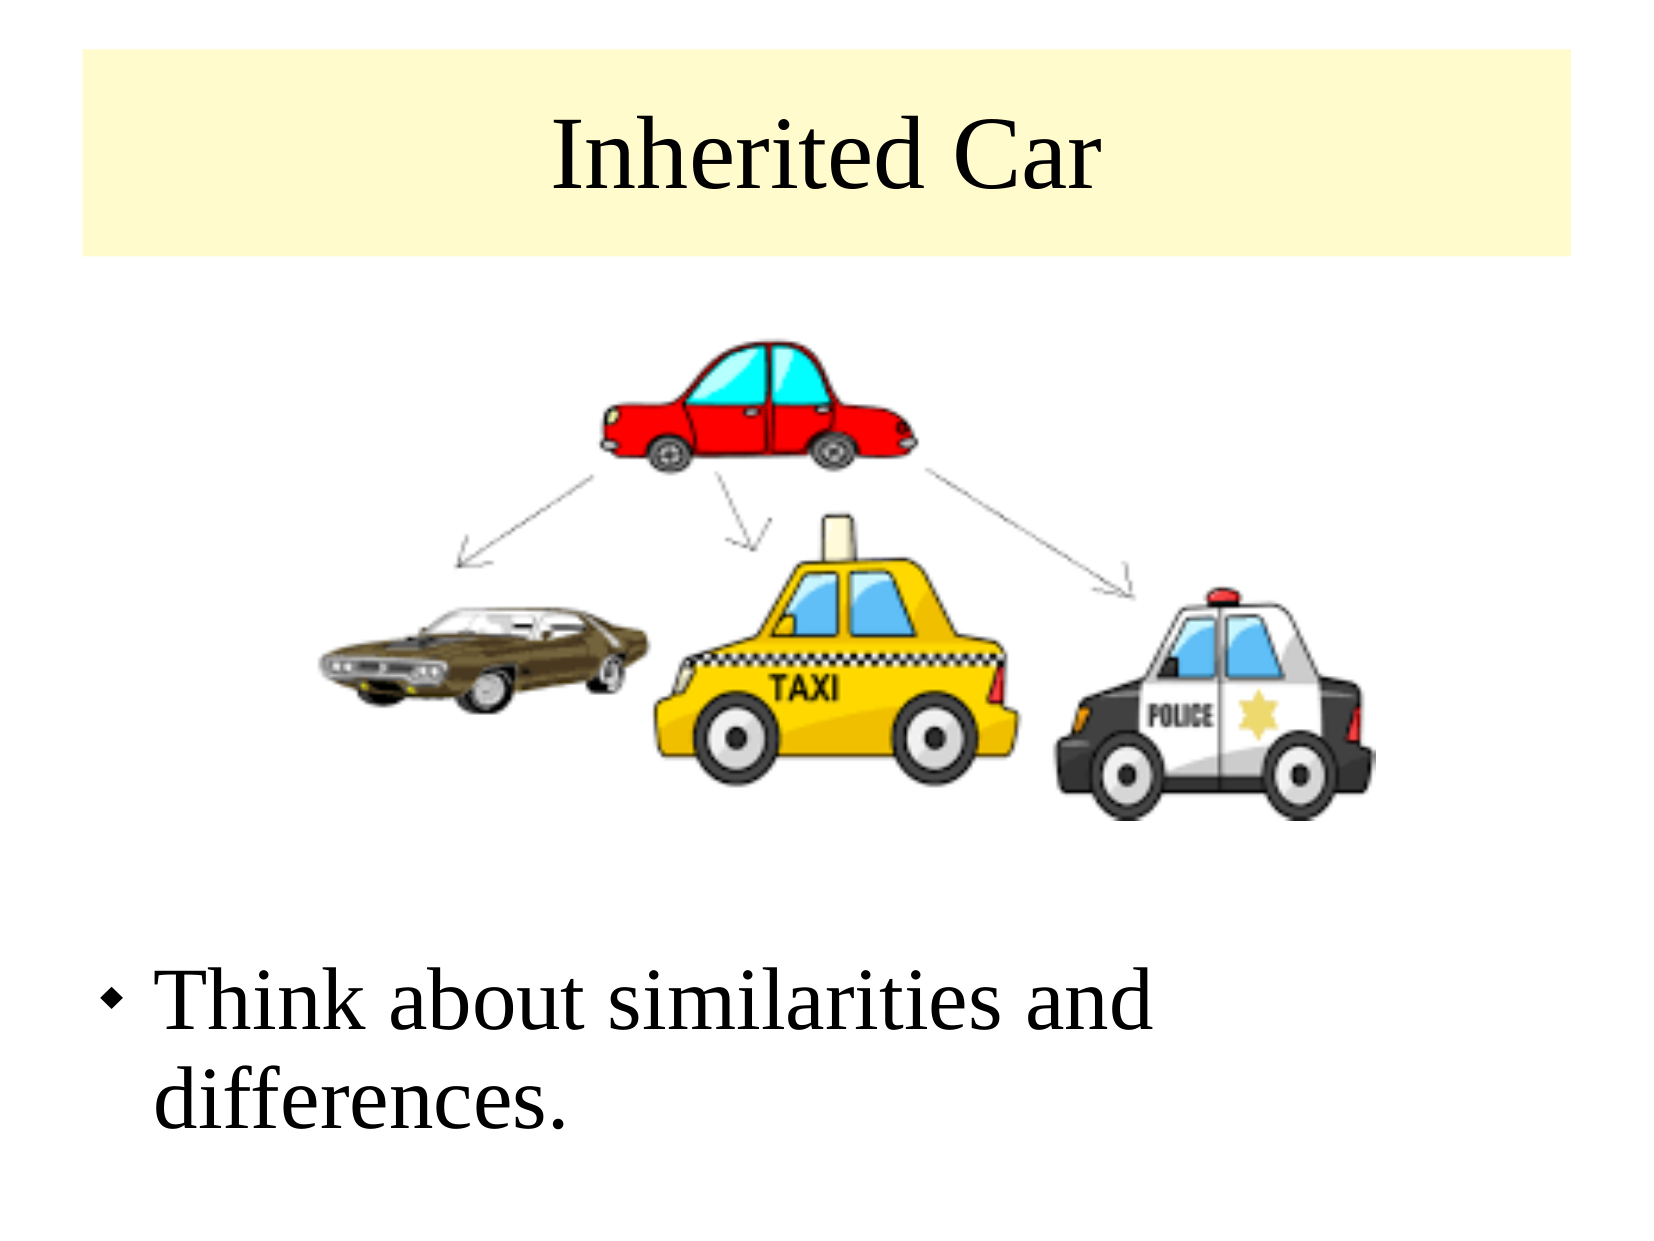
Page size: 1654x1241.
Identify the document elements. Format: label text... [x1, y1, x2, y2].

list Think about similarities and differences. [82, 950, 1571, 1158]
picture [277, 277, 1376, 821]
title Inherited Car [82, 49, 1571, 257]
